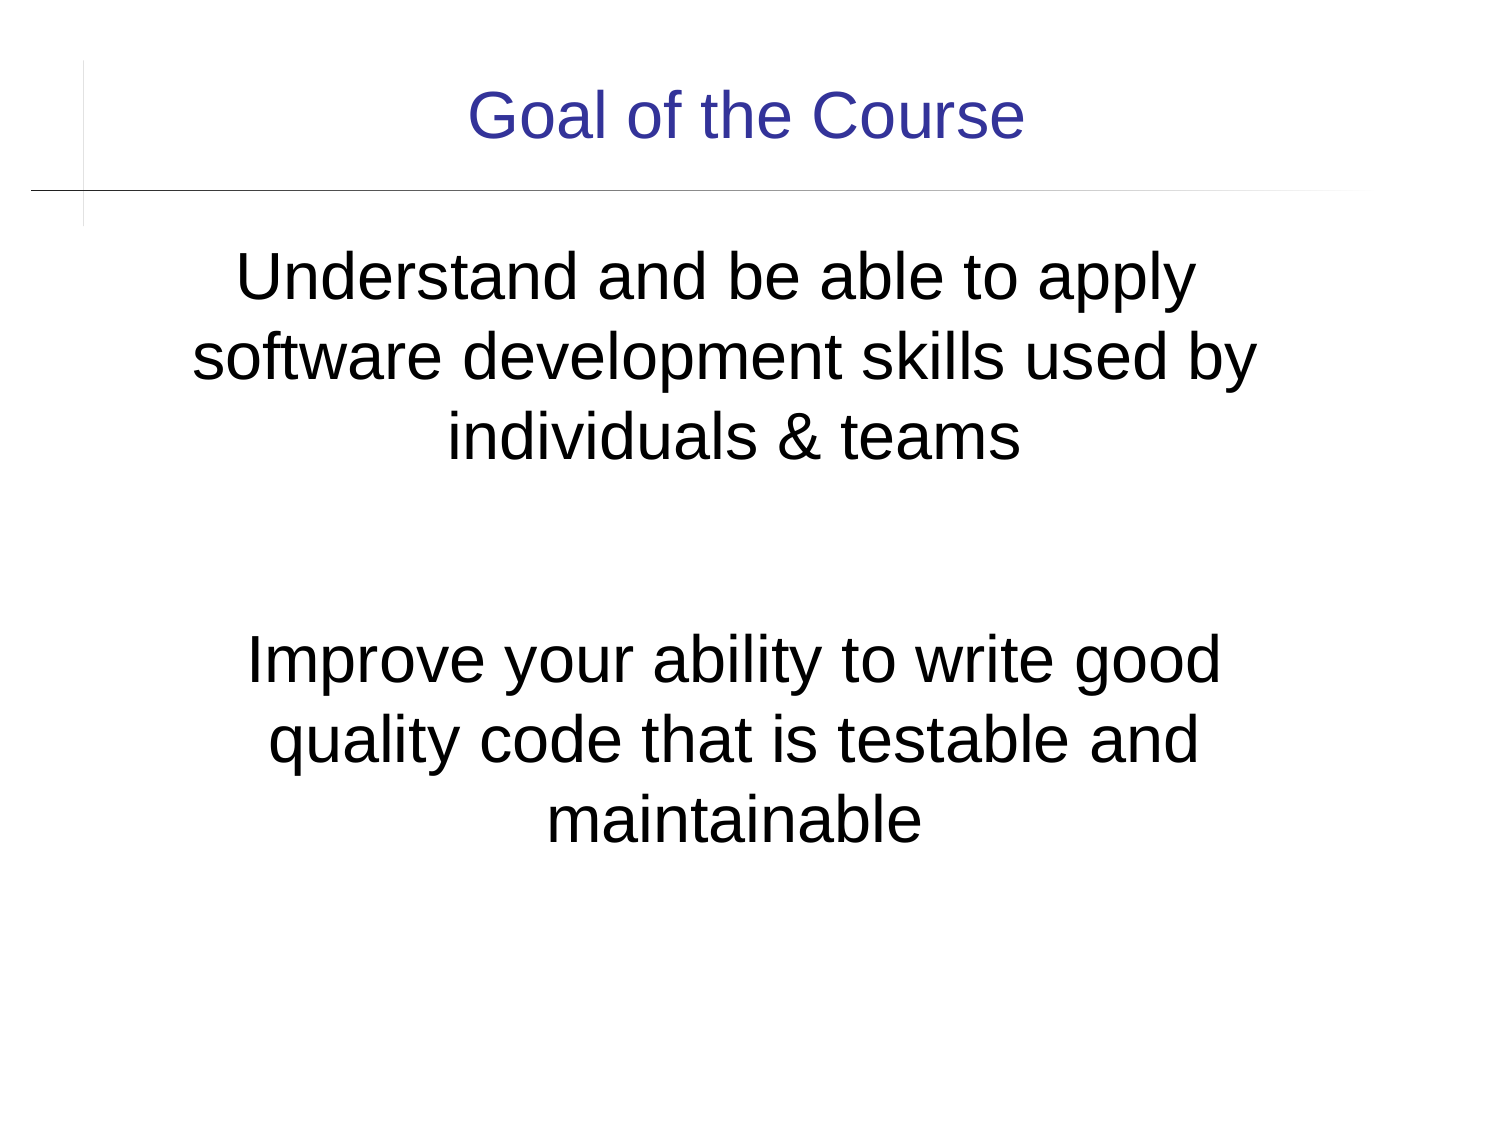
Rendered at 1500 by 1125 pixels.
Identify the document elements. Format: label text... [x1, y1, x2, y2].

list Understand and be able to apply software development skills used by individuals & teams Improve your ability to write good quality code that is testable and maintainable [134, 224, 1335, 901]
title Goal of the Course [100, 42, 1396, 182]
